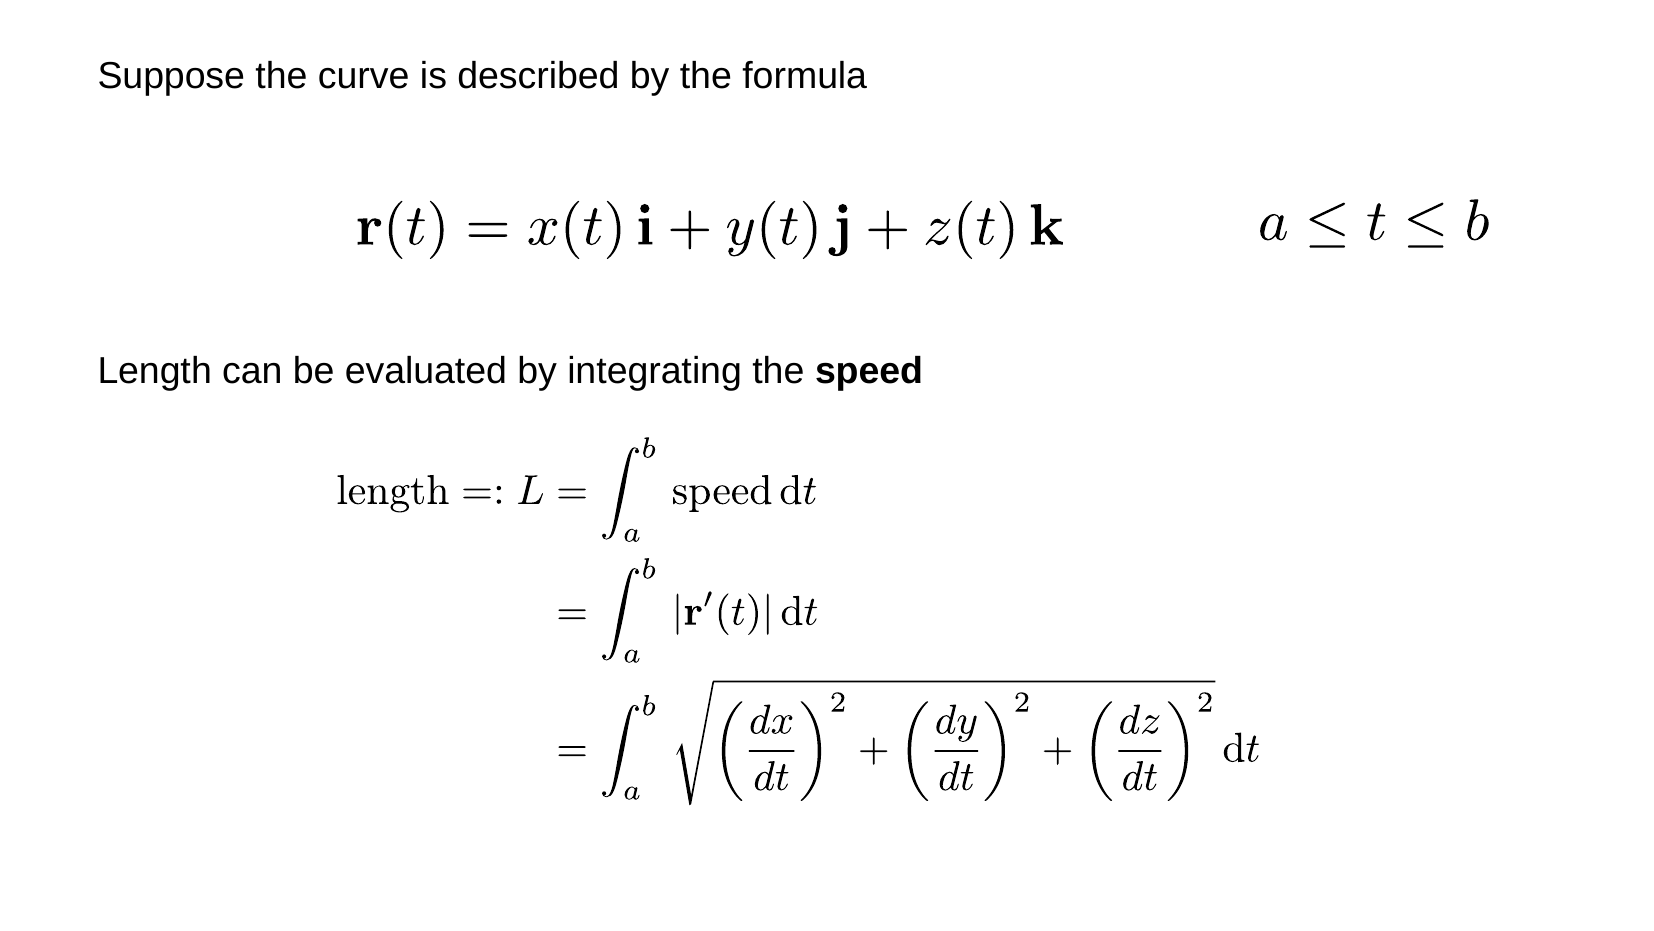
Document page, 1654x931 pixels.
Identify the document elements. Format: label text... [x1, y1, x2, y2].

text_box Suppose the curve is described by the formula [82, 47, 883, 105]
text_box [357, 200, 1063, 260]
text_box [337, 437, 1260, 806]
text_box Length can be evaluated by integrating the speed [82, 342, 939, 400]
text_box [1260, 199, 1489, 248]
